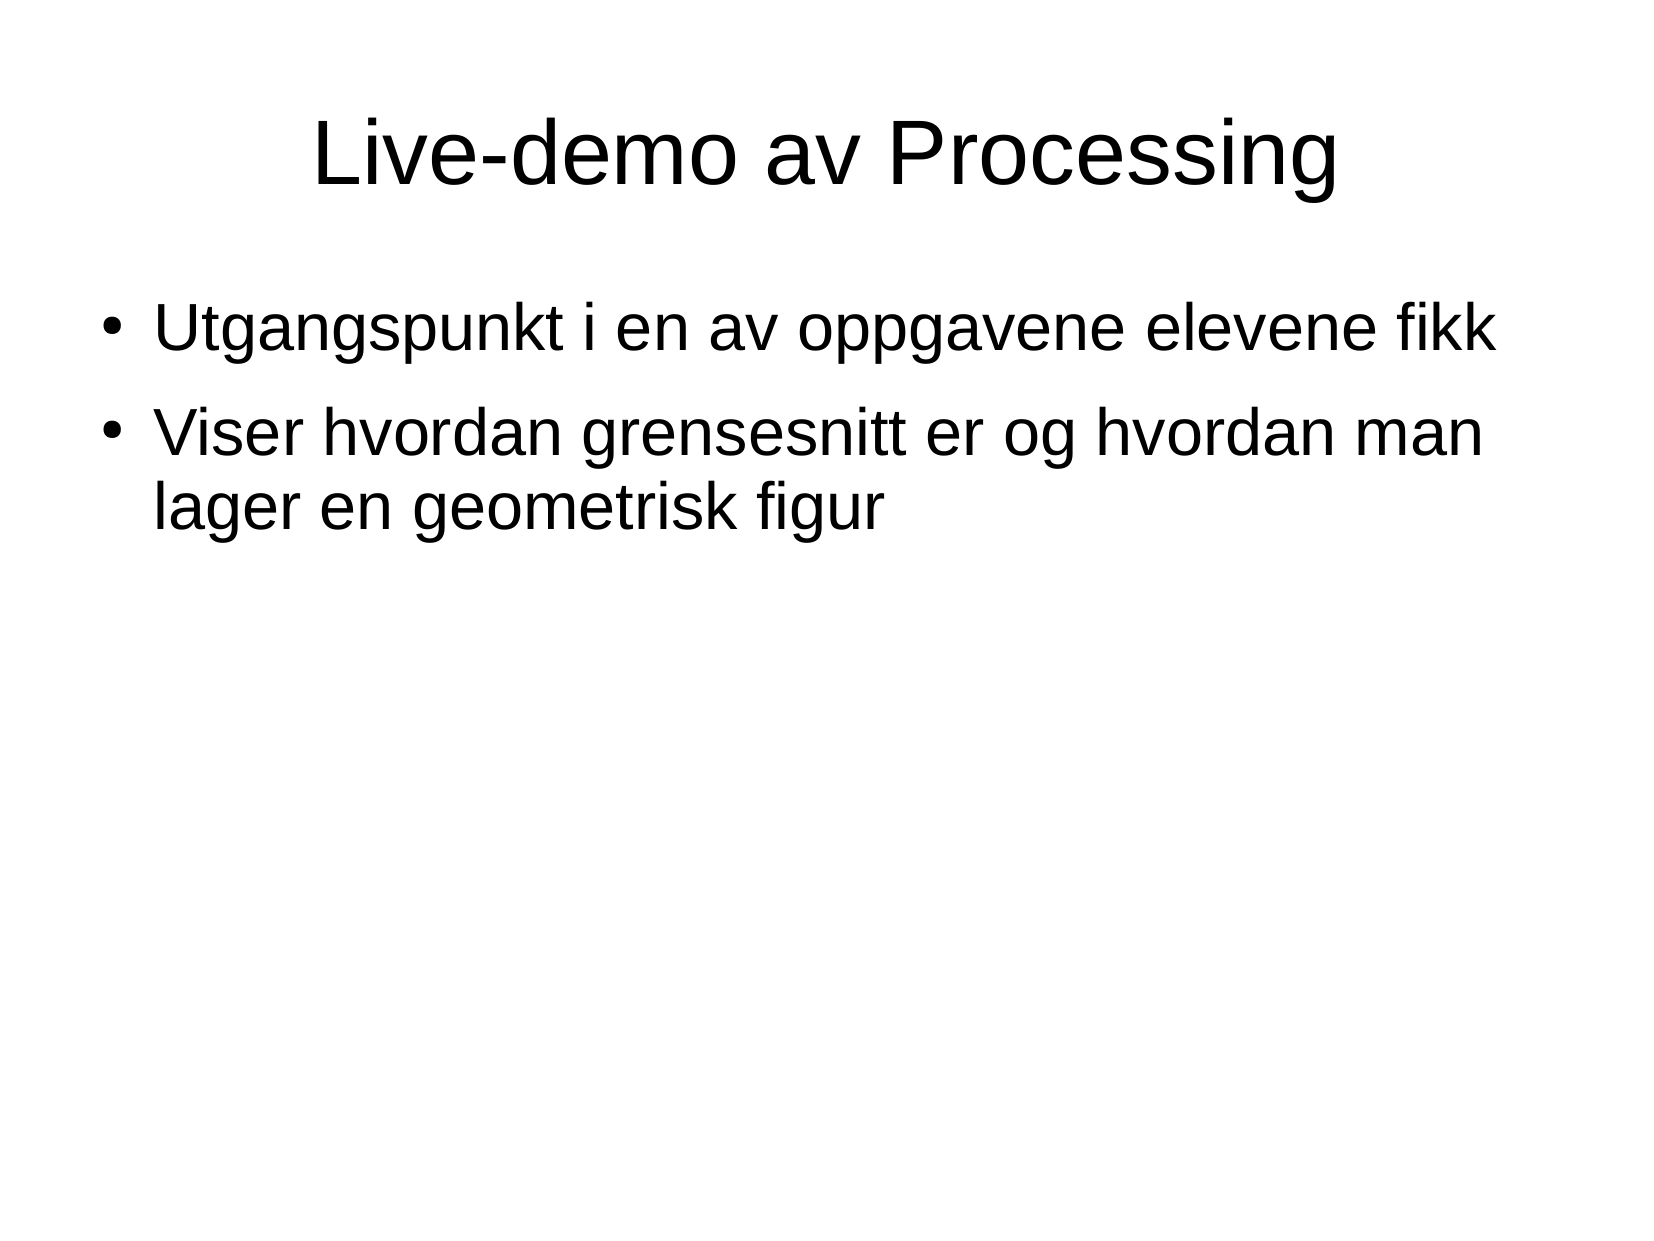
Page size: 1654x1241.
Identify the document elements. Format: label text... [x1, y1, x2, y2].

title Live-demo av Processing [82, 49, 1571, 257]
list Utgangspunkt i en av oppgavene elevene fikk Viser hvordan grensesnitt er og hvordan man lager en geometrisk figur [82, 290, 1571, 1010]
